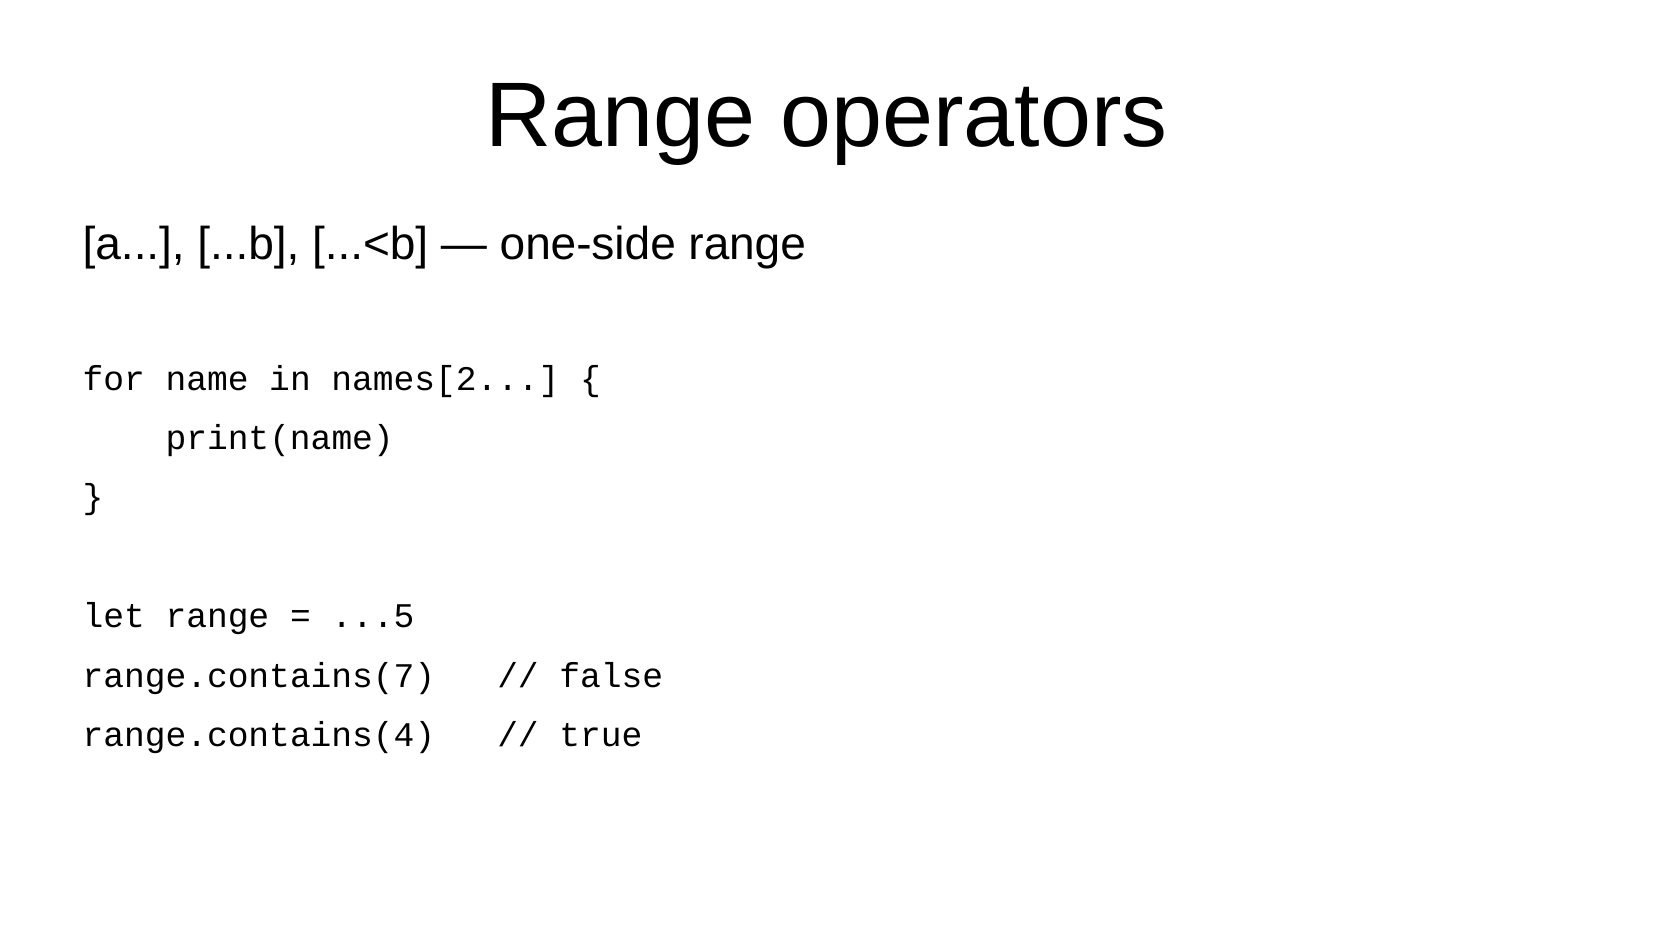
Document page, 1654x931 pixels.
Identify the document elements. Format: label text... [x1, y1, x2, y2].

title Range operators [82, 37, 1571, 193]
list [a...], [...b], [...<b] — one-side range for name in names[2...] { print(name) } let range = ...5 range.contains(7) // false range.contains(4) // true [82, 217, 1571, 758]
